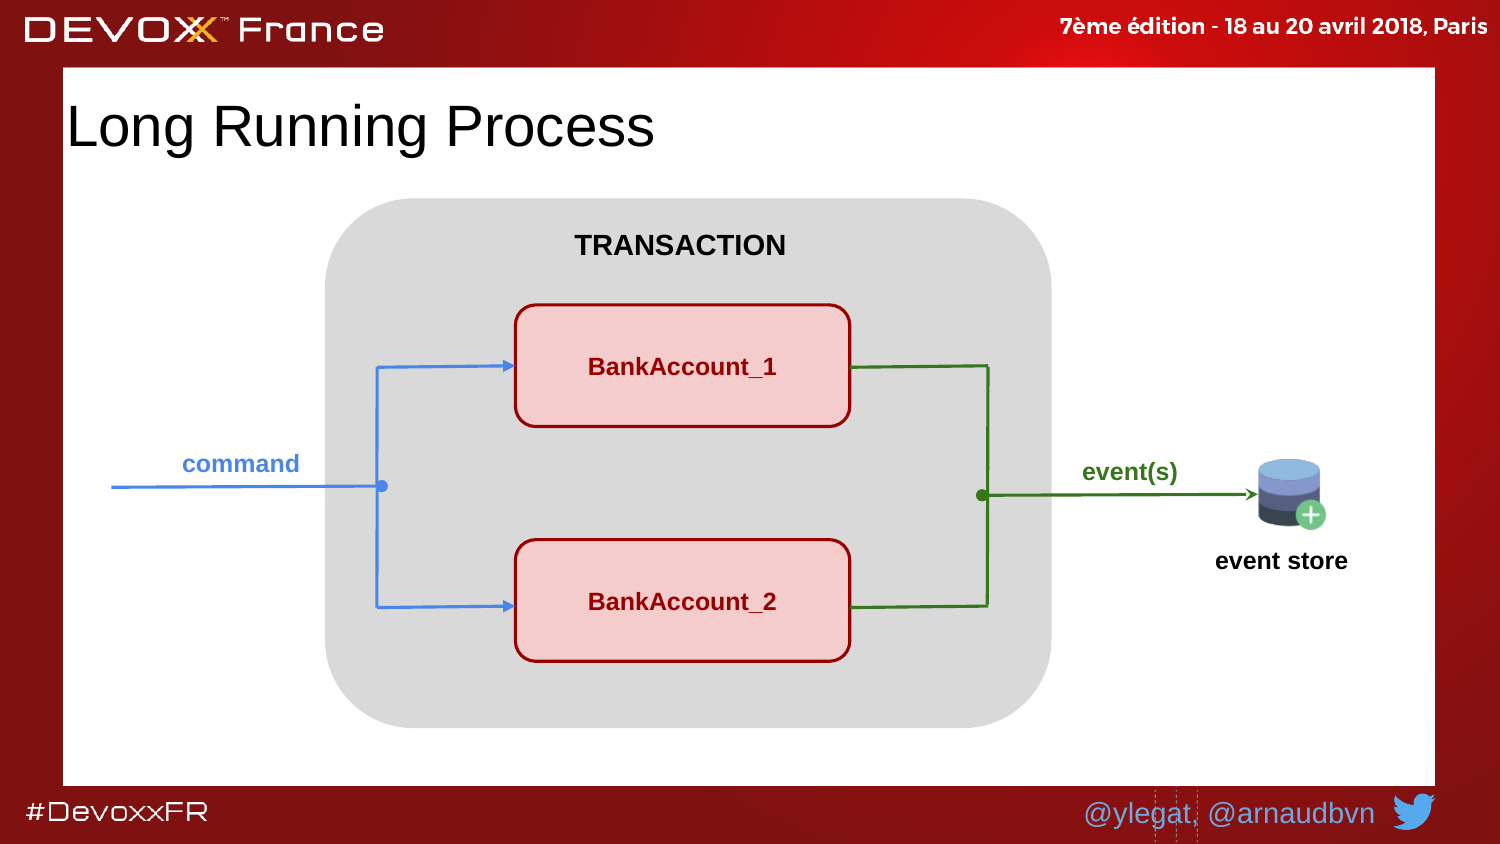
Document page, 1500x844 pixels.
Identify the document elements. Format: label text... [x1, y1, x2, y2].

text_box BankAccount_2 [515, 539, 850, 662]
text_box [324, 198, 1052, 493]
text_box [379, 367, 986, 605]
text_box TRANSACTION [559, 210, 818, 293]
title Long Running Process [51, 72, 1449, 167]
text_box @ylegat, @arnaudbvn [1068, 779, 1399, 844]
text_box BankAccount_1 [515, 304, 850, 427]
text_box event store [1200, 529, 1386, 606]
text_box command [167, 432, 327, 487]
picture [0, 0, 1500, 844]
text_box event(s) [1067, 440, 1206, 493]
text_box [324, 488, 1052, 729]
